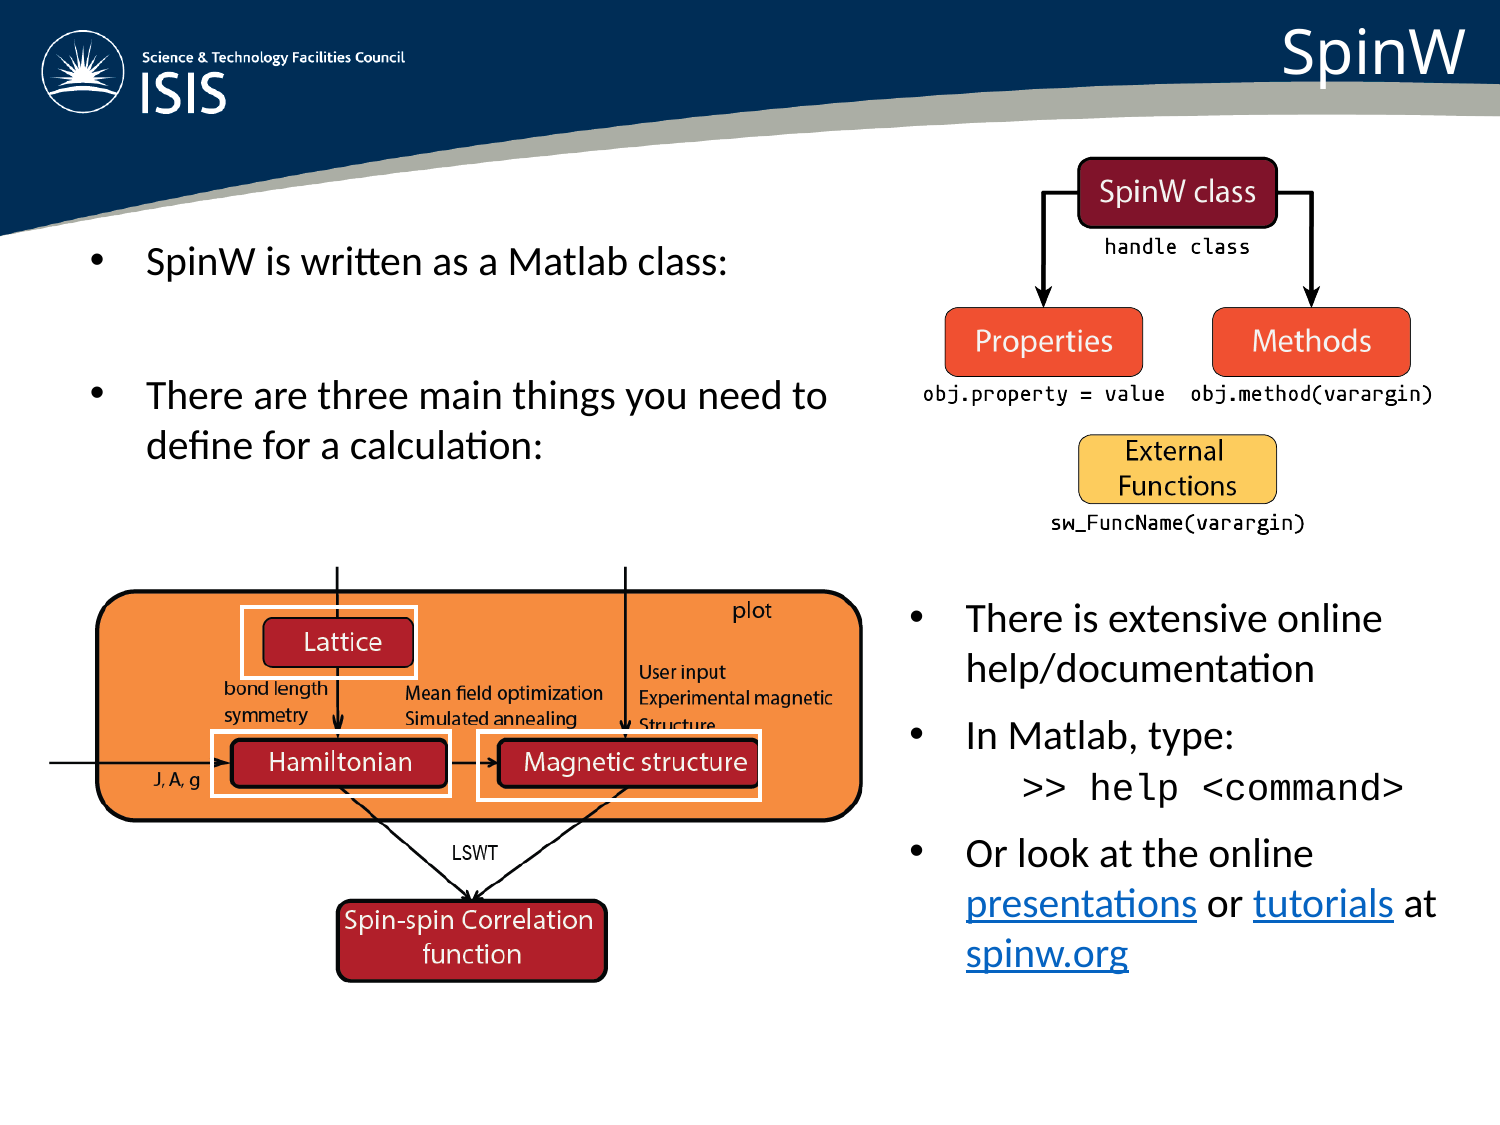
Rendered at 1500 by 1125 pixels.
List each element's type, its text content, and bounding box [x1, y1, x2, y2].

text_box SpinW [442, 3, 1483, 96]
picture [0, 0, 1500, 538]
picture [49, 566, 863, 983]
text_box There is extensive online help/documentation In Matlab, type: >> help <command> Or look at the online presentations or tutorials at spinw.org [894, 583, 1500, 1087]
list SpinW is written as a Matlab class: There are three main things you need to define for a calculation: [75, 226, 923, 1005]
